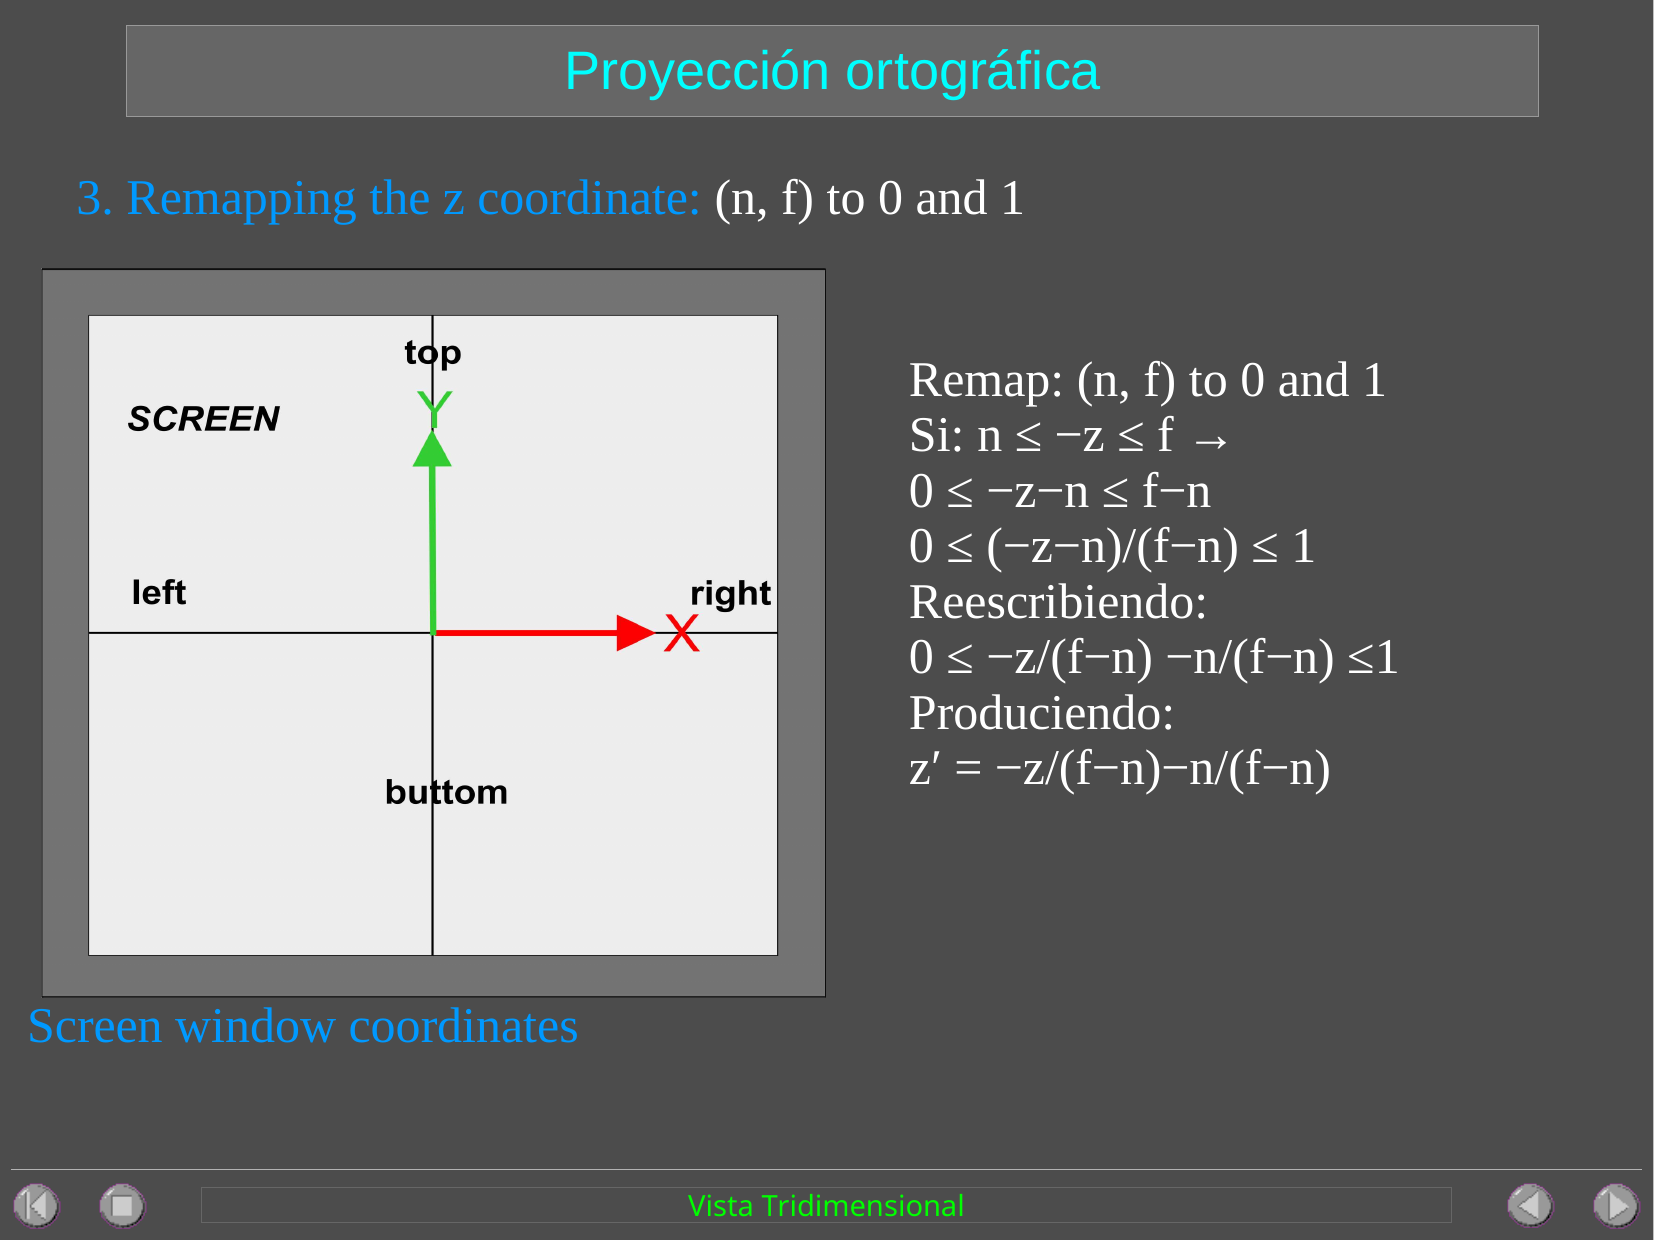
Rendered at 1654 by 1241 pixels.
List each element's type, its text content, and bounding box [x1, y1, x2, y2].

title Proyección ortográfica [126, 25, 1539, 117]
text_box Screen window coordinates [26, 998, 626, 1059]
text_box Remap: (n, f) to 0 and 1 Si: n ≤ −z ≤ f → 0 ≤ −z−n ≤ f−n 0 ≤ (−z−n)/(f−n) ≤ 1 Reescribiendo: 0 ≤ −z/(f−n) −n/(f−n) ≤1 Produciendo: z′ = −z/(f−n)−n/(f−n) [908, 351, 1623, 832]
picture [1505, 1181, 1556, 1231]
picture [41, 268, 826, 998]
text_box 3. Remapping the z coordinate: (n, f) to 0 and 1 [76, 170, 1420, 231]
picture [1591, 1181, 1642, 1232]
picture [11, 1181, 62, 1232]
picture [97, 1181, 148, 1232]
